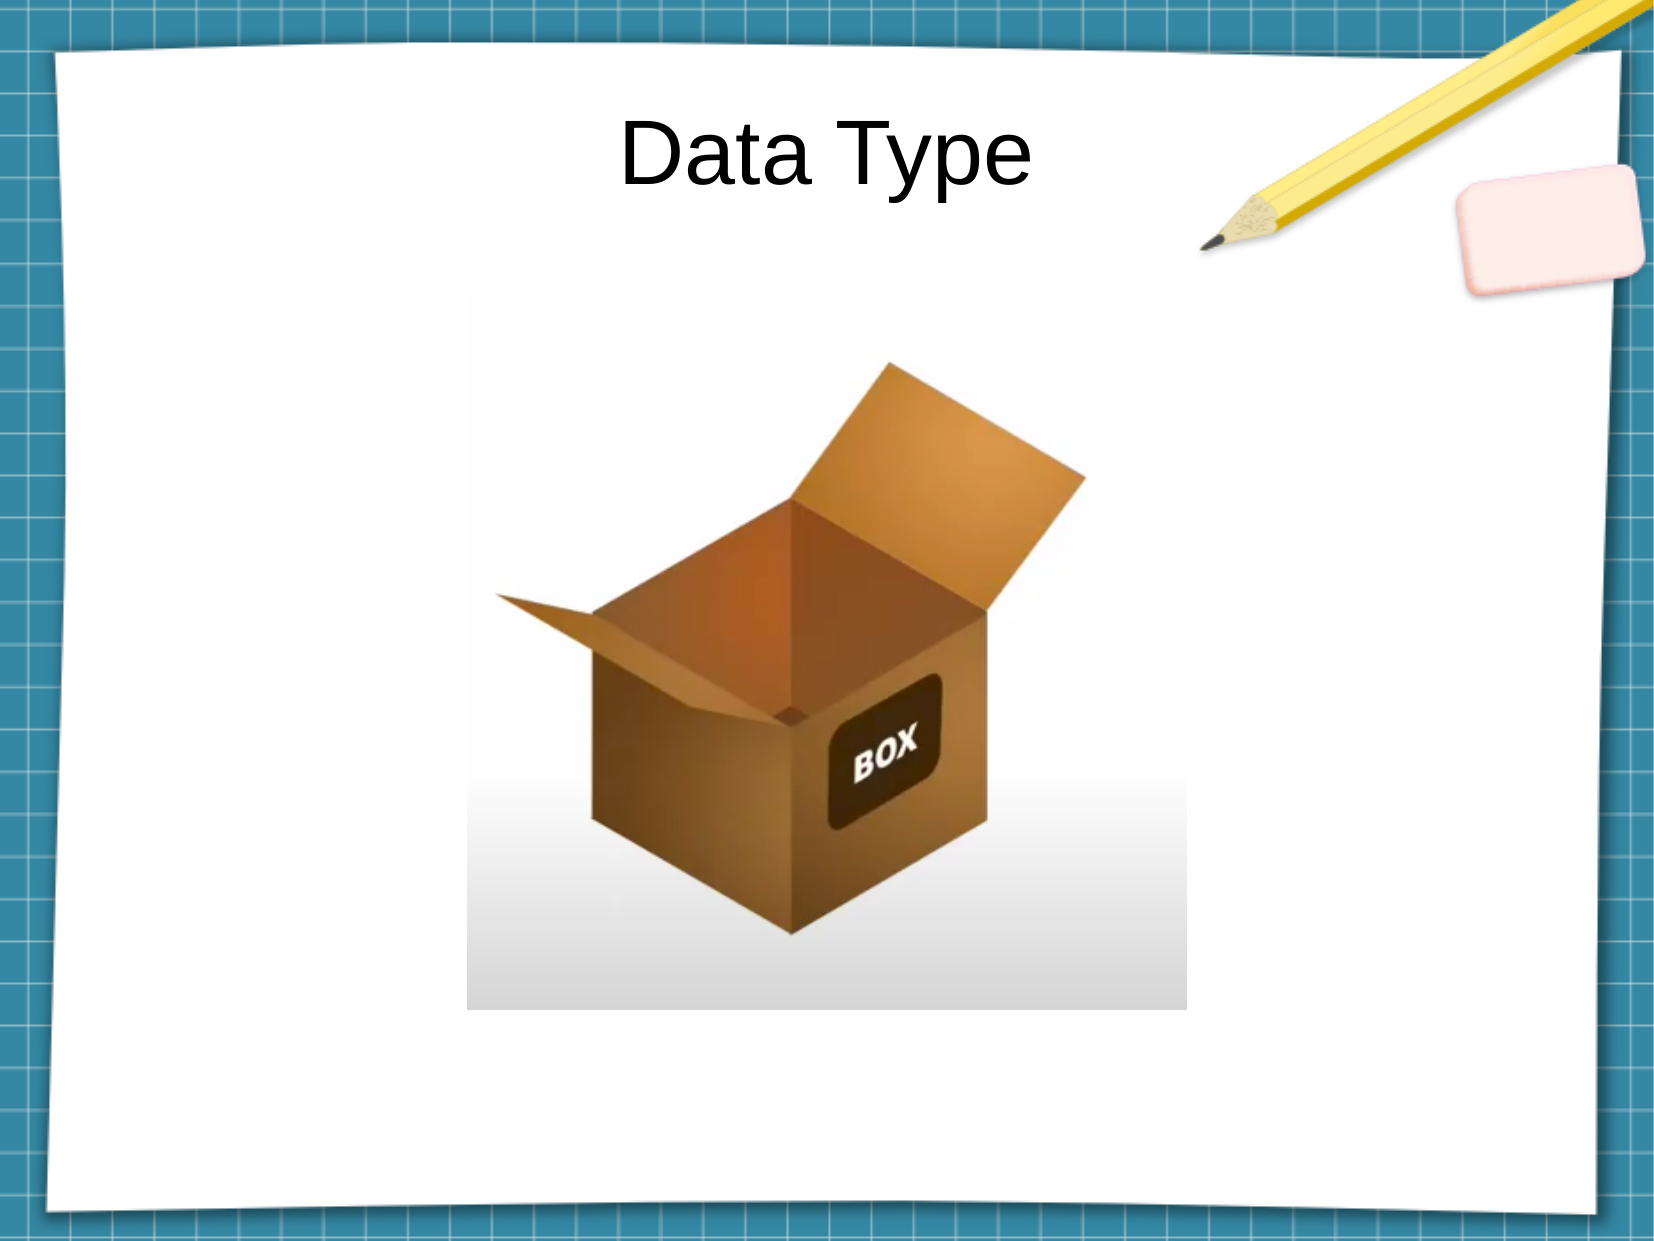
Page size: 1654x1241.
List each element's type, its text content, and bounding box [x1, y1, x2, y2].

title Data Type [82, 49, 1571, 257]
picture [0, 0, 1654, 1241]
